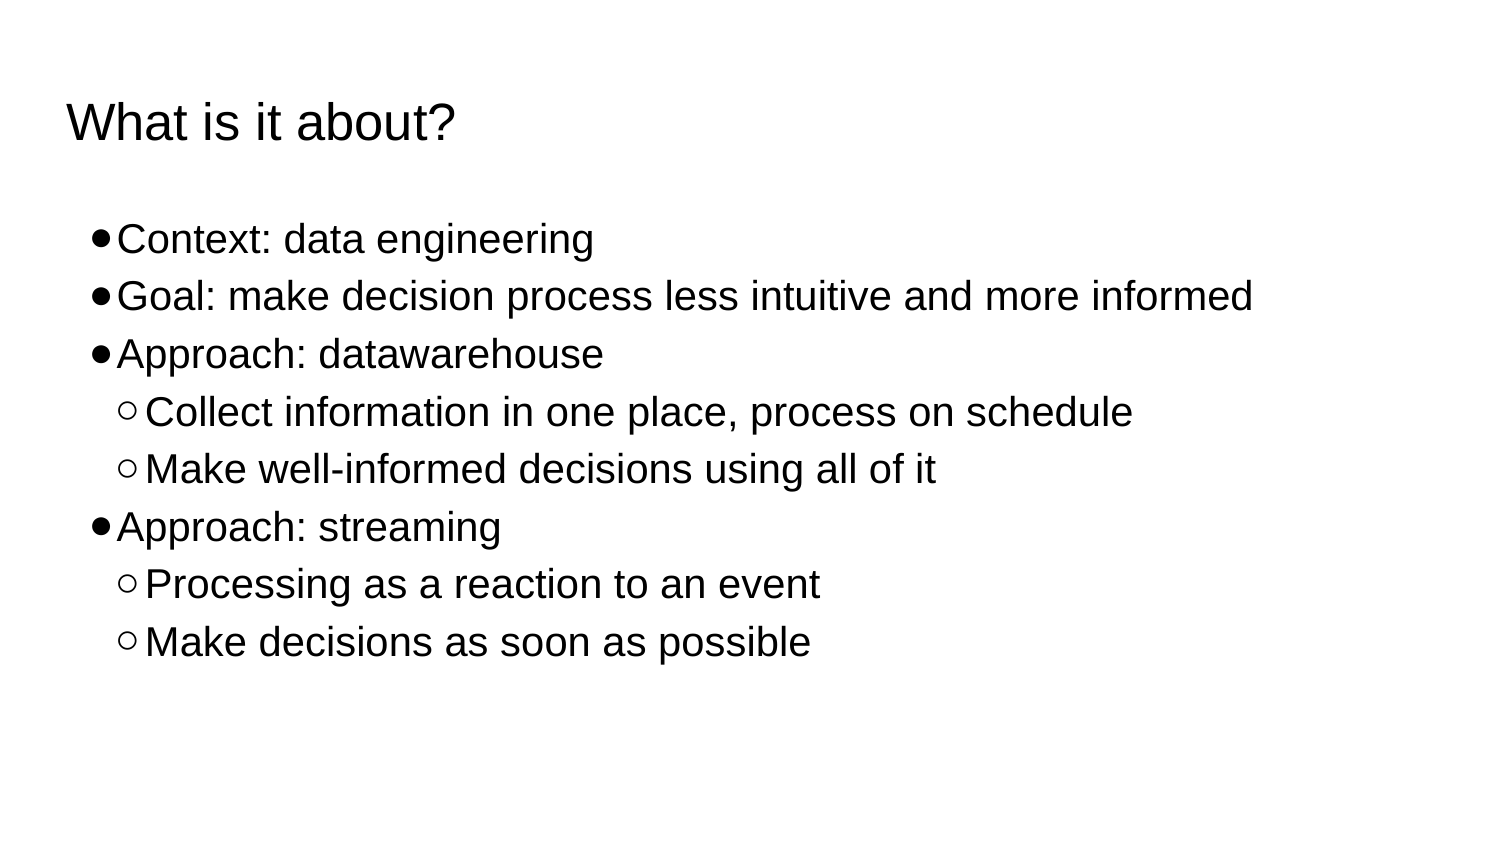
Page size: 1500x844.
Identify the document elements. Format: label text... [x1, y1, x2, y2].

list Context: data engineering Goal: make decision process less intuitive and more informed Approach: datawarehouse Collect information in one place, process on schedule Make well-informed decisions using all of it Approach: streaming Processing as a reaction to an event Make decisions as soon as possible [51, 189, 1449, 750]
title What is it about? [51, 72, 1449, 167]
